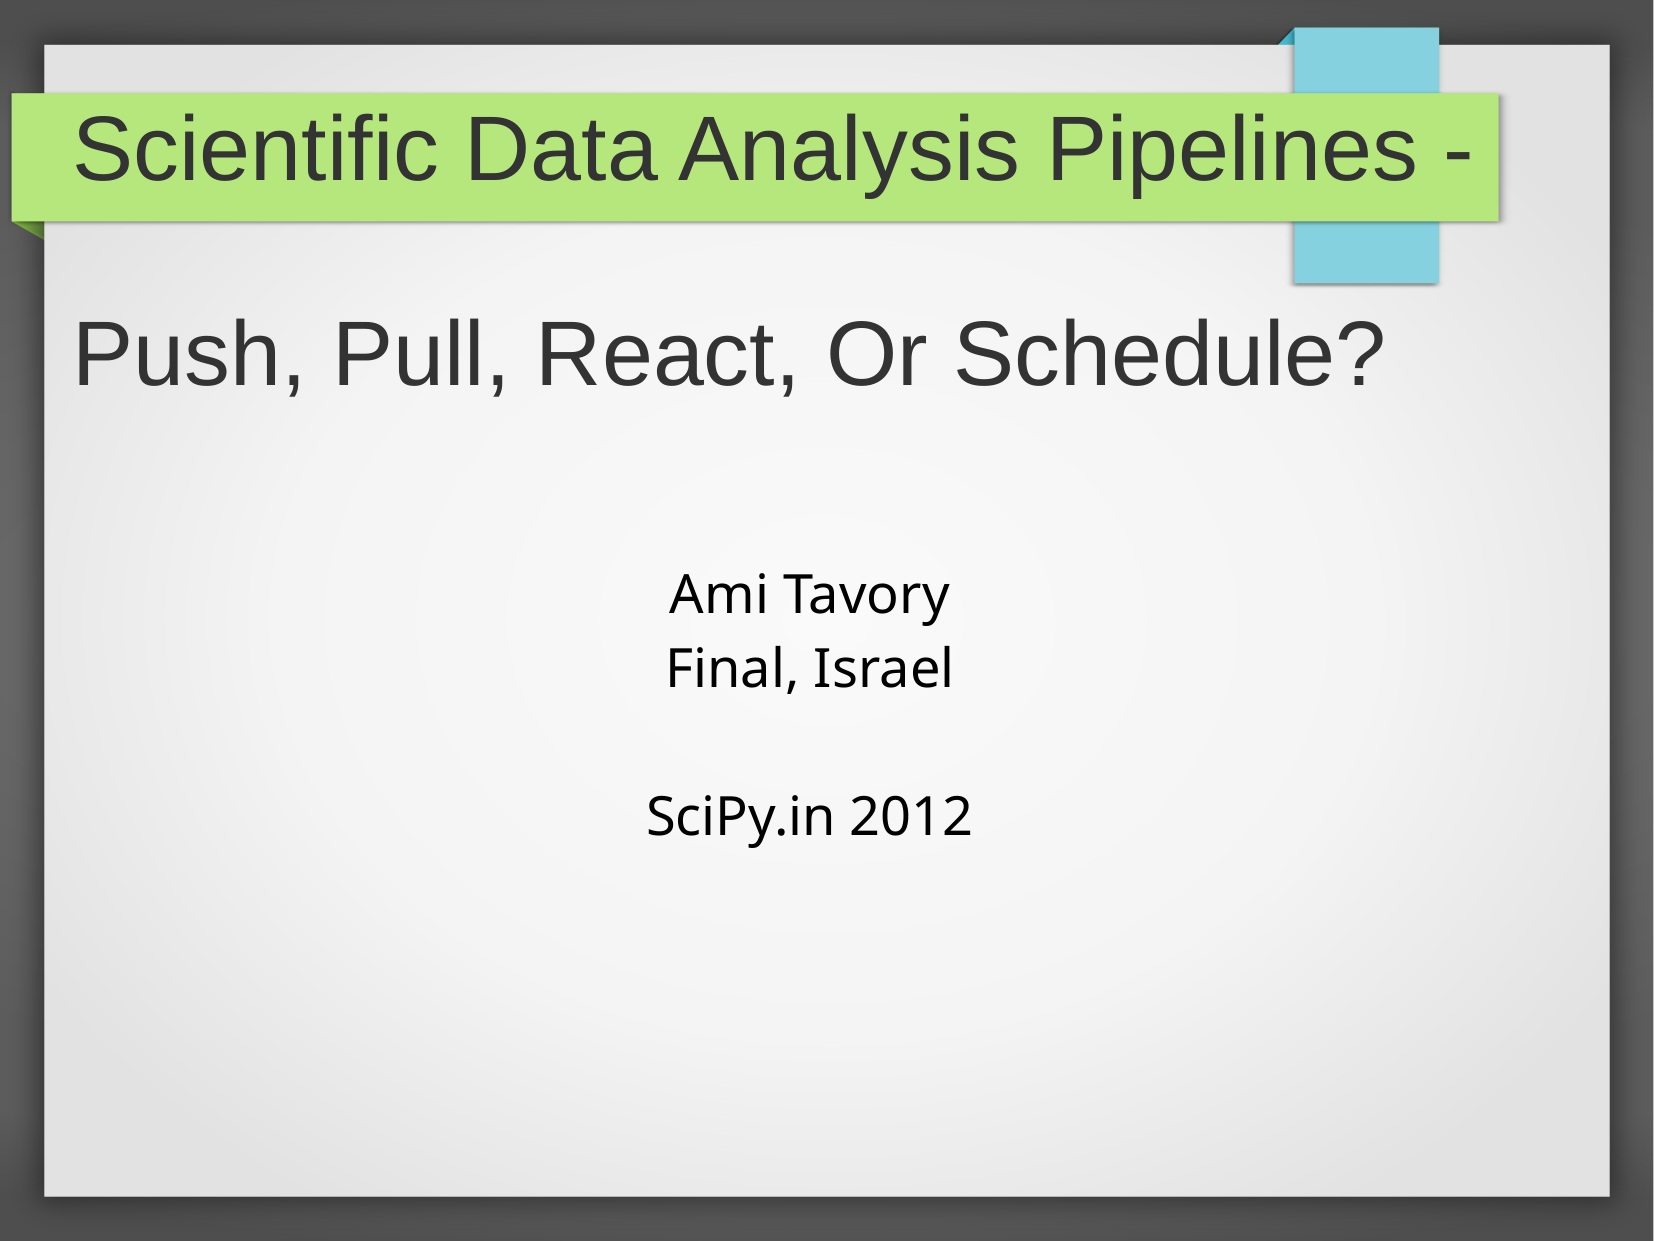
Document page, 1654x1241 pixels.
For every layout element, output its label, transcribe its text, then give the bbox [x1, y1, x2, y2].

subtitle Ami Tavory Final, Israel SciPy.in 2012 [82, 343, 1538, 1063]
picture [0, 0, 1654, 1241]
title Scientific Data Analysis Pipelines - Push, Pull, React, Or Schedule? [72, 97, 1558, 406]
